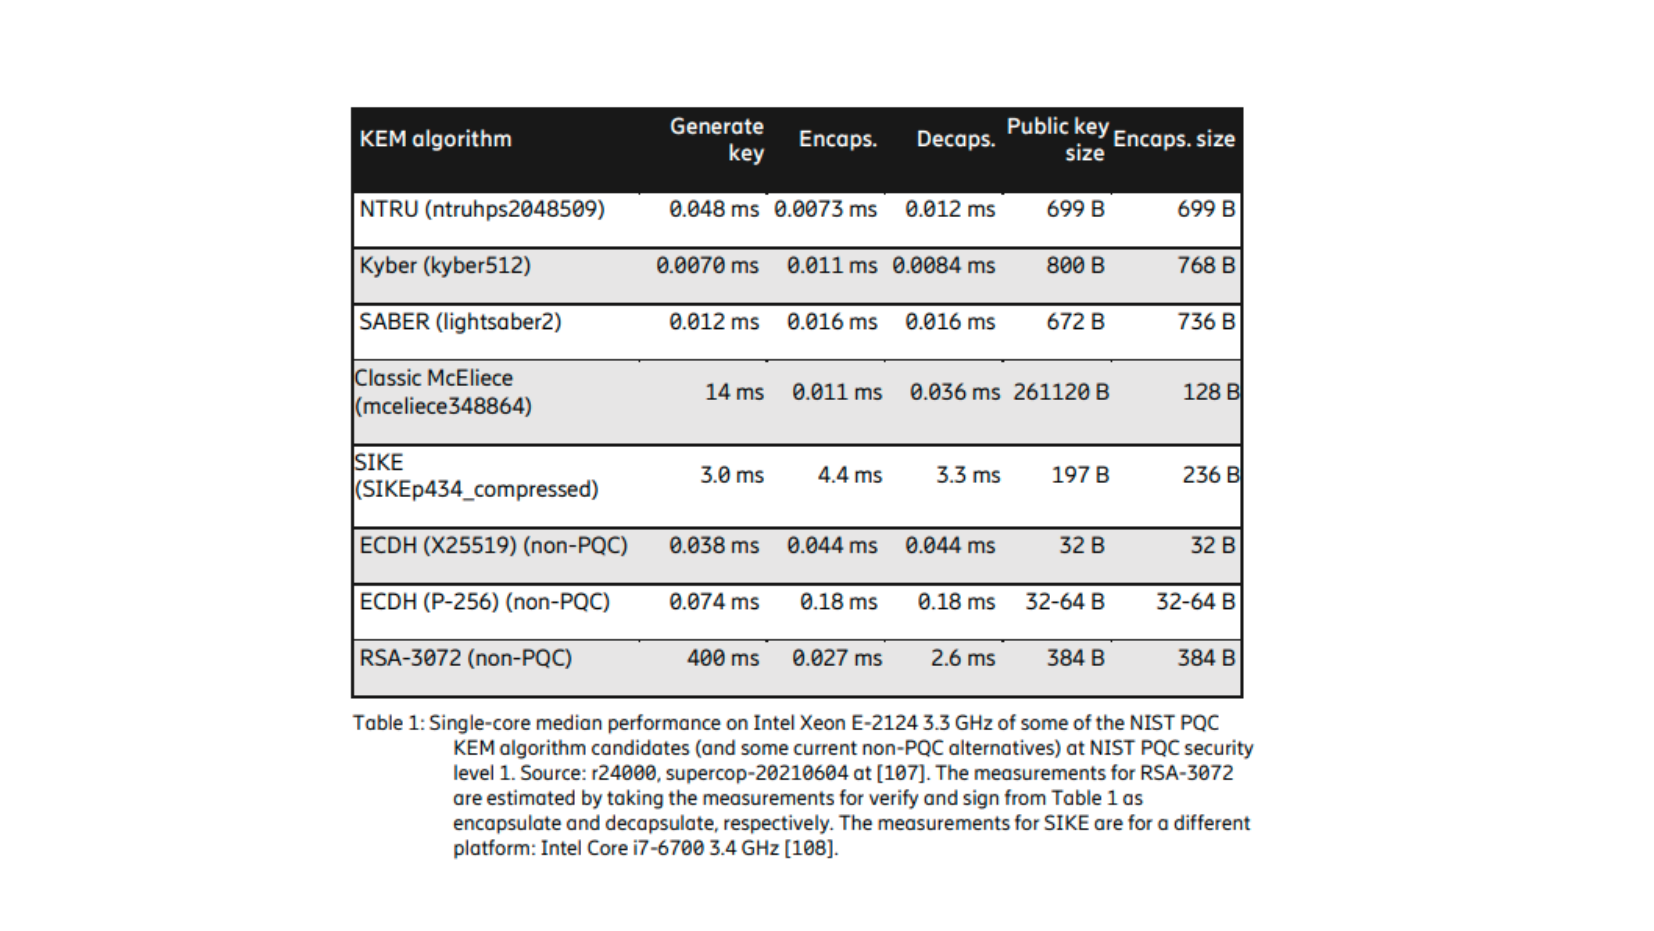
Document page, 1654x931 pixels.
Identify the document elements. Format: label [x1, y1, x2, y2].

picture [320, 84, 1286, 874]
